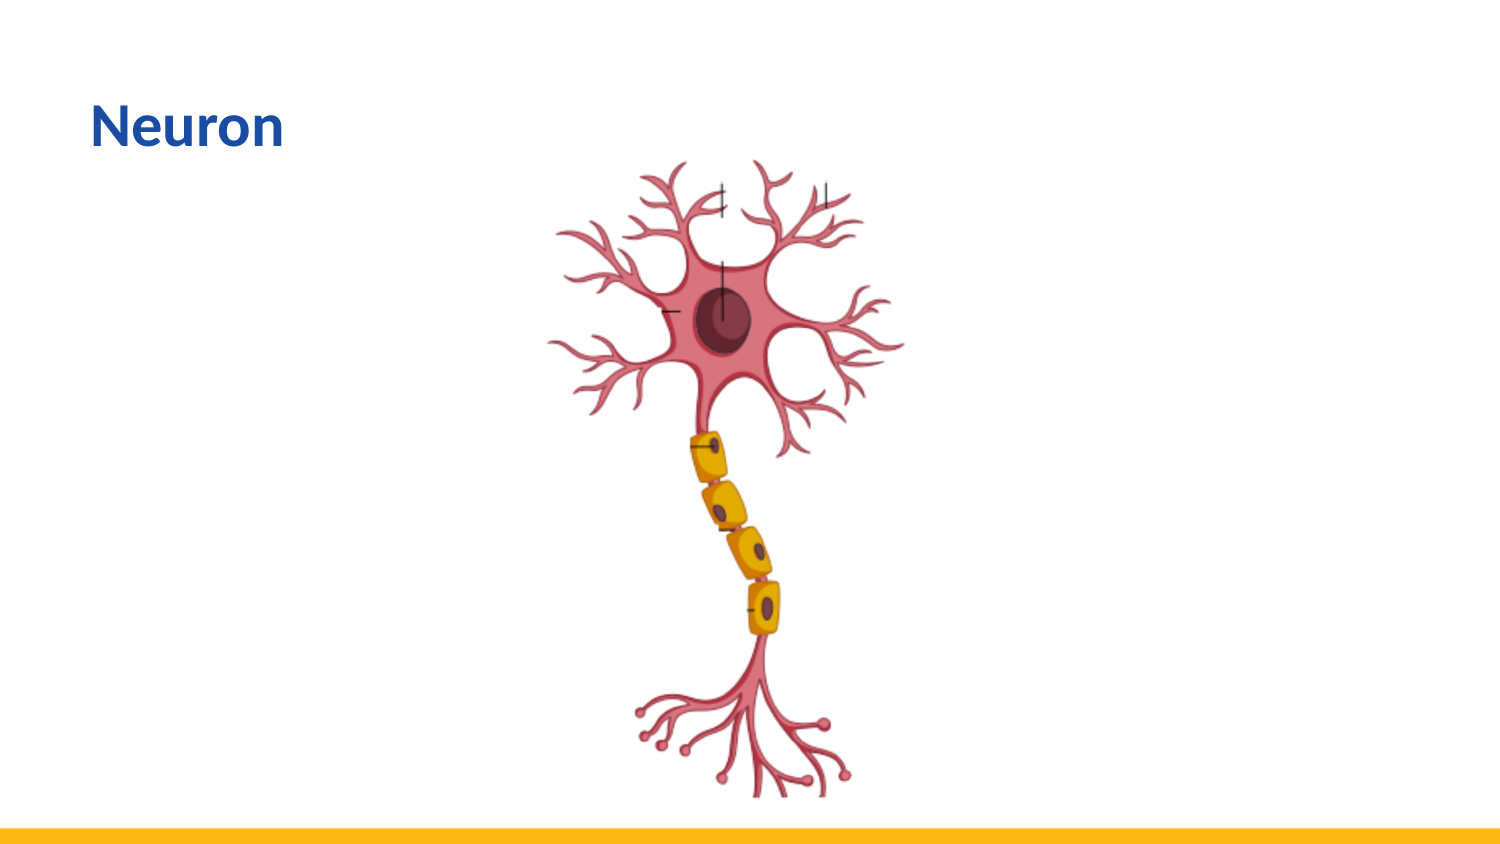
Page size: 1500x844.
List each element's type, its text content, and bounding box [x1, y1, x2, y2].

picture [540, 156, 912, 811]
title Neuron [75, 0, 1425, 197]
